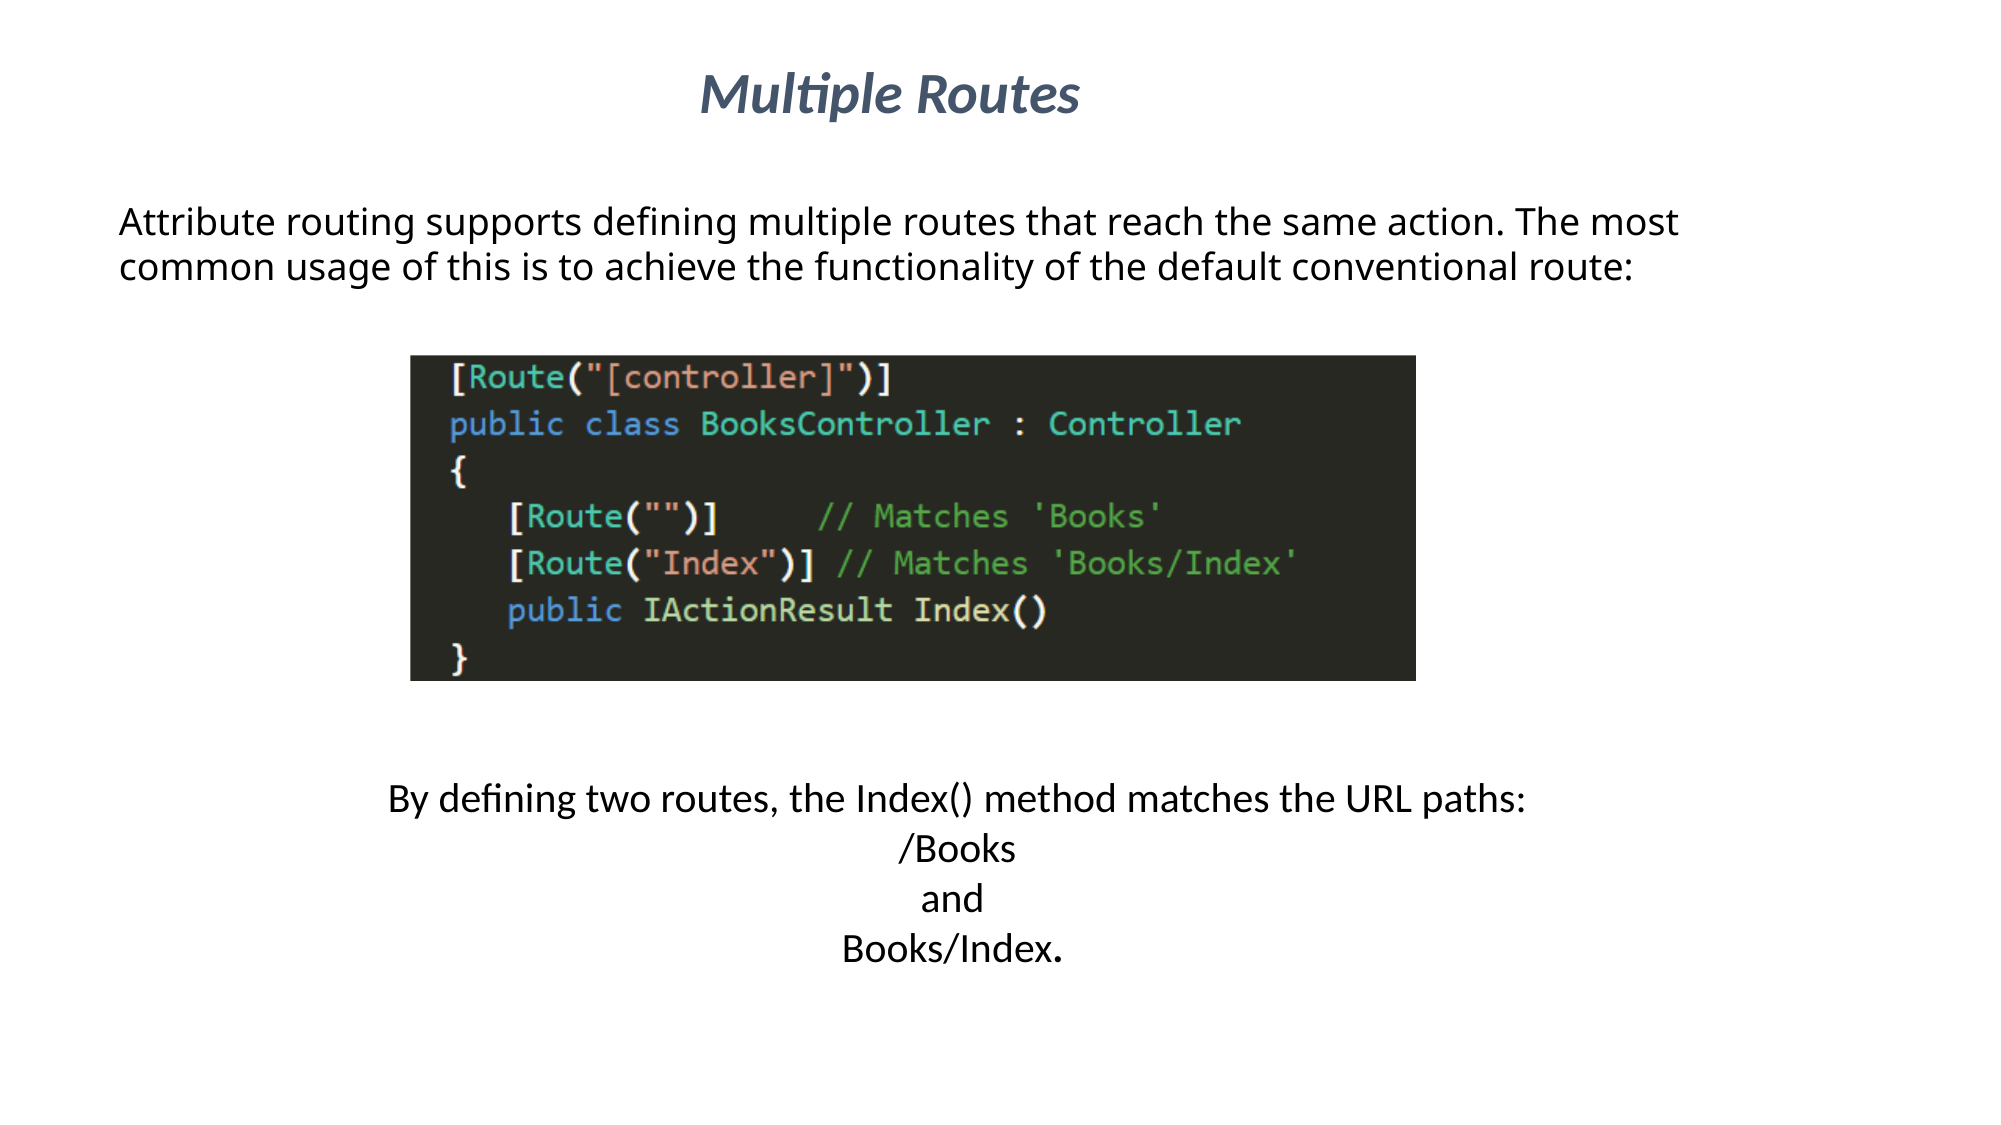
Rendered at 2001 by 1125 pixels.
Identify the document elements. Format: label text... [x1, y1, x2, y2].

text_box Multiple Routes [684, 47, 1316, 134]
picture [409, 354, 1416, 681]
text_box Attribute routing supports defining multiple routes that reach the same action. The most common usage of this is to achieve the functionality of the default conventional route: [104, 190, 1807, 297]
title By defining two routes, the Index() method matches the URL paths: /Books and Books/Index. [141, 769, 1774, 972]
